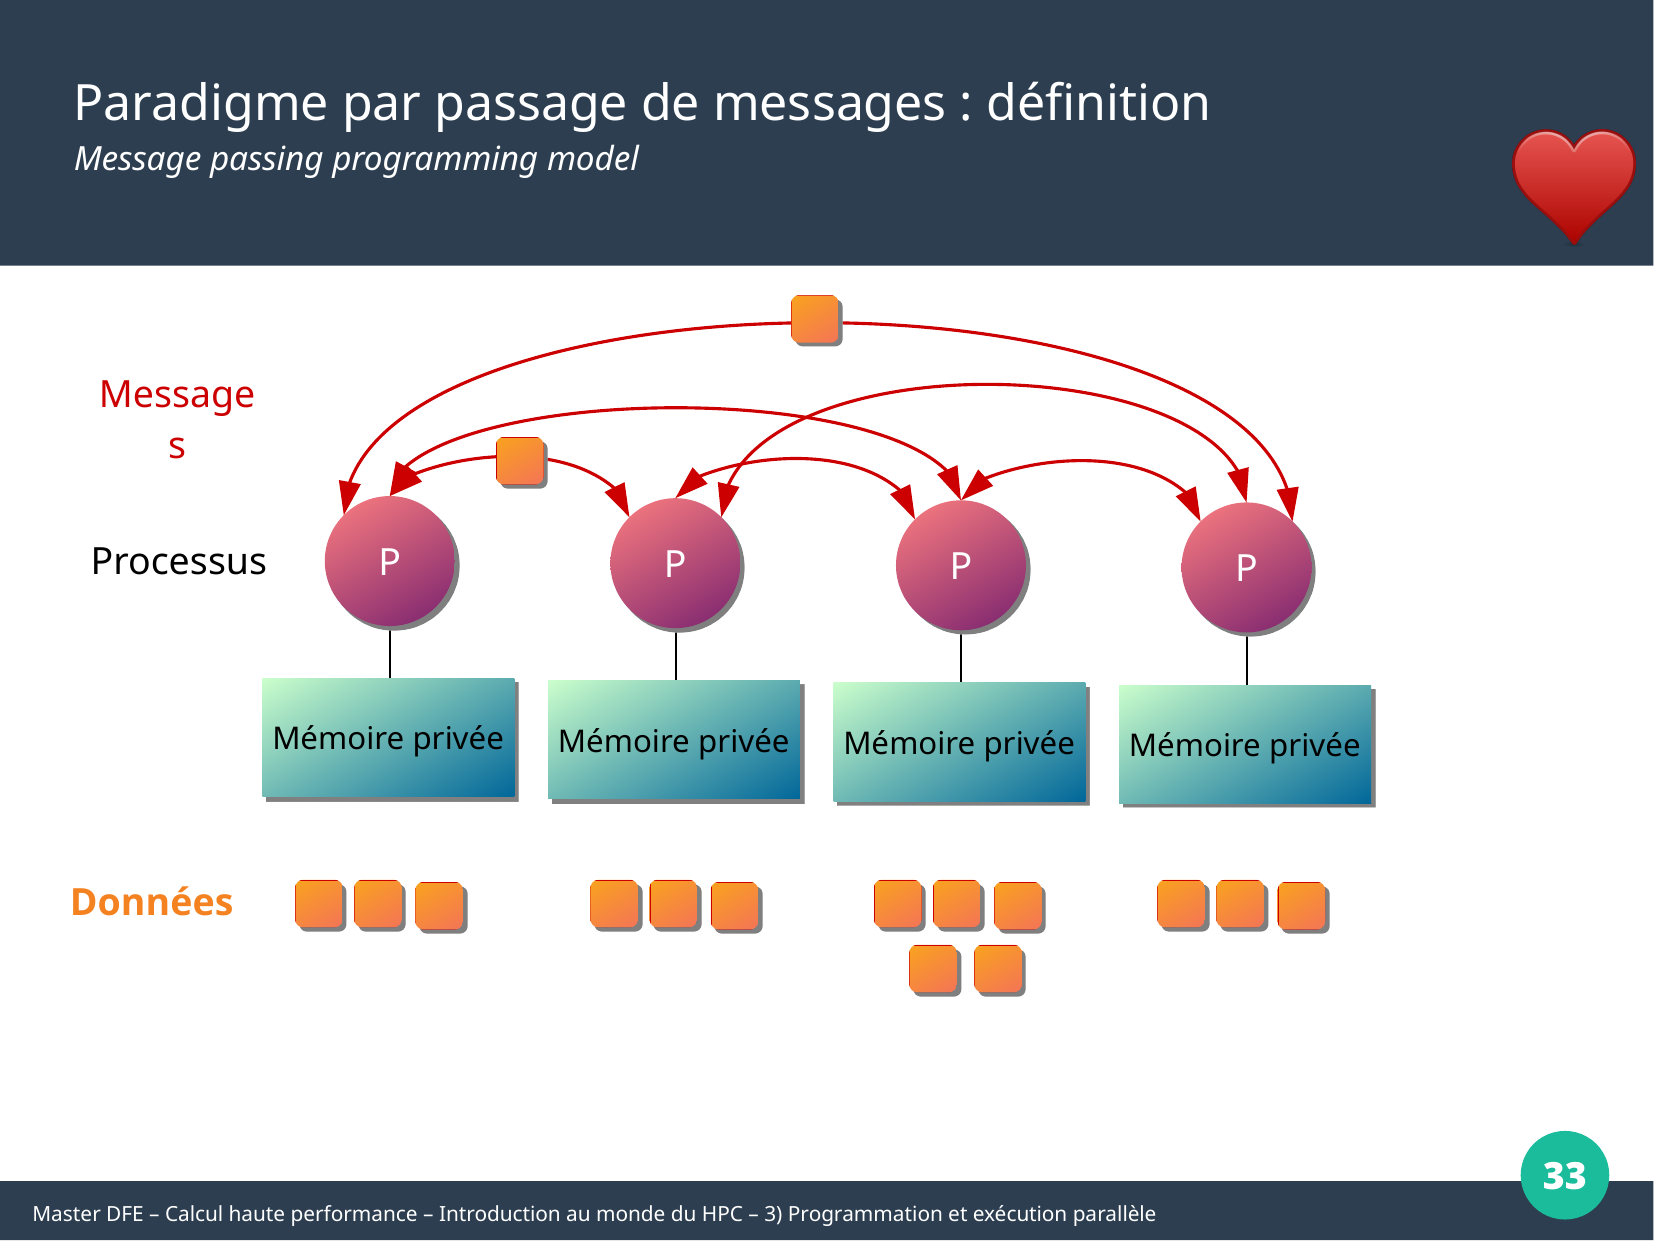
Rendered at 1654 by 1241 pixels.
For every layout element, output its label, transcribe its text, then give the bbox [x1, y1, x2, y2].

text_box P [1181, 502, 1312, 633]
text_box Mémoire privée [262, 678, 515, 797]
text_box [1277, 882, 1326, 930]
text_box [1216, 879, 1264, 928]
text_box [909, 944, 957, 993]
text_box [415, 882, 463, 930]
text_box Données [32, 868, 272, 934]
text_box [710, 882, 759, 930]
text_box P [324, 496, 455, 627]
text_box [874, 879, 922, 928]
text_box [354, 879, 402, 928]
text_box [933, 879, 981, 928]
text_box [590, 879, 638, 928]
text_box Messages [76, 360, 278, 426]
text_box Mémoire privée [833, 682, 1086, 802]
text_box [994, 882, 1042, 930]
text_box [974, 944, 1022, 993]
text_box Master DFE – Calcul haute performance – Introduction au monde du HPC – 3) Programmation et exécution parallèle [17, 1191, 1436, 1235]
text_box [496, 437, 544, 485]
text_box [1157, 879, 1205, 928]
text_box [791, 295, 839, 343]
text_box Processus [59, 527, 299, 594]
picture [1512, 129, 1636, 248]
text_box Mémoire privée [1119, 685, 1372, 804]
text_box [295, 879, 343, 928]
text_box P [610, 498, 741, 629]
text_box P [895, 500, 1026, 631]
text_box Mémoire privée [548, 680, 800, 799]
text_box Paradigme par passage de messages : définition Message passing programming model [59, 59, 1619, 209]
text_box [649, 879, 697, 928]
